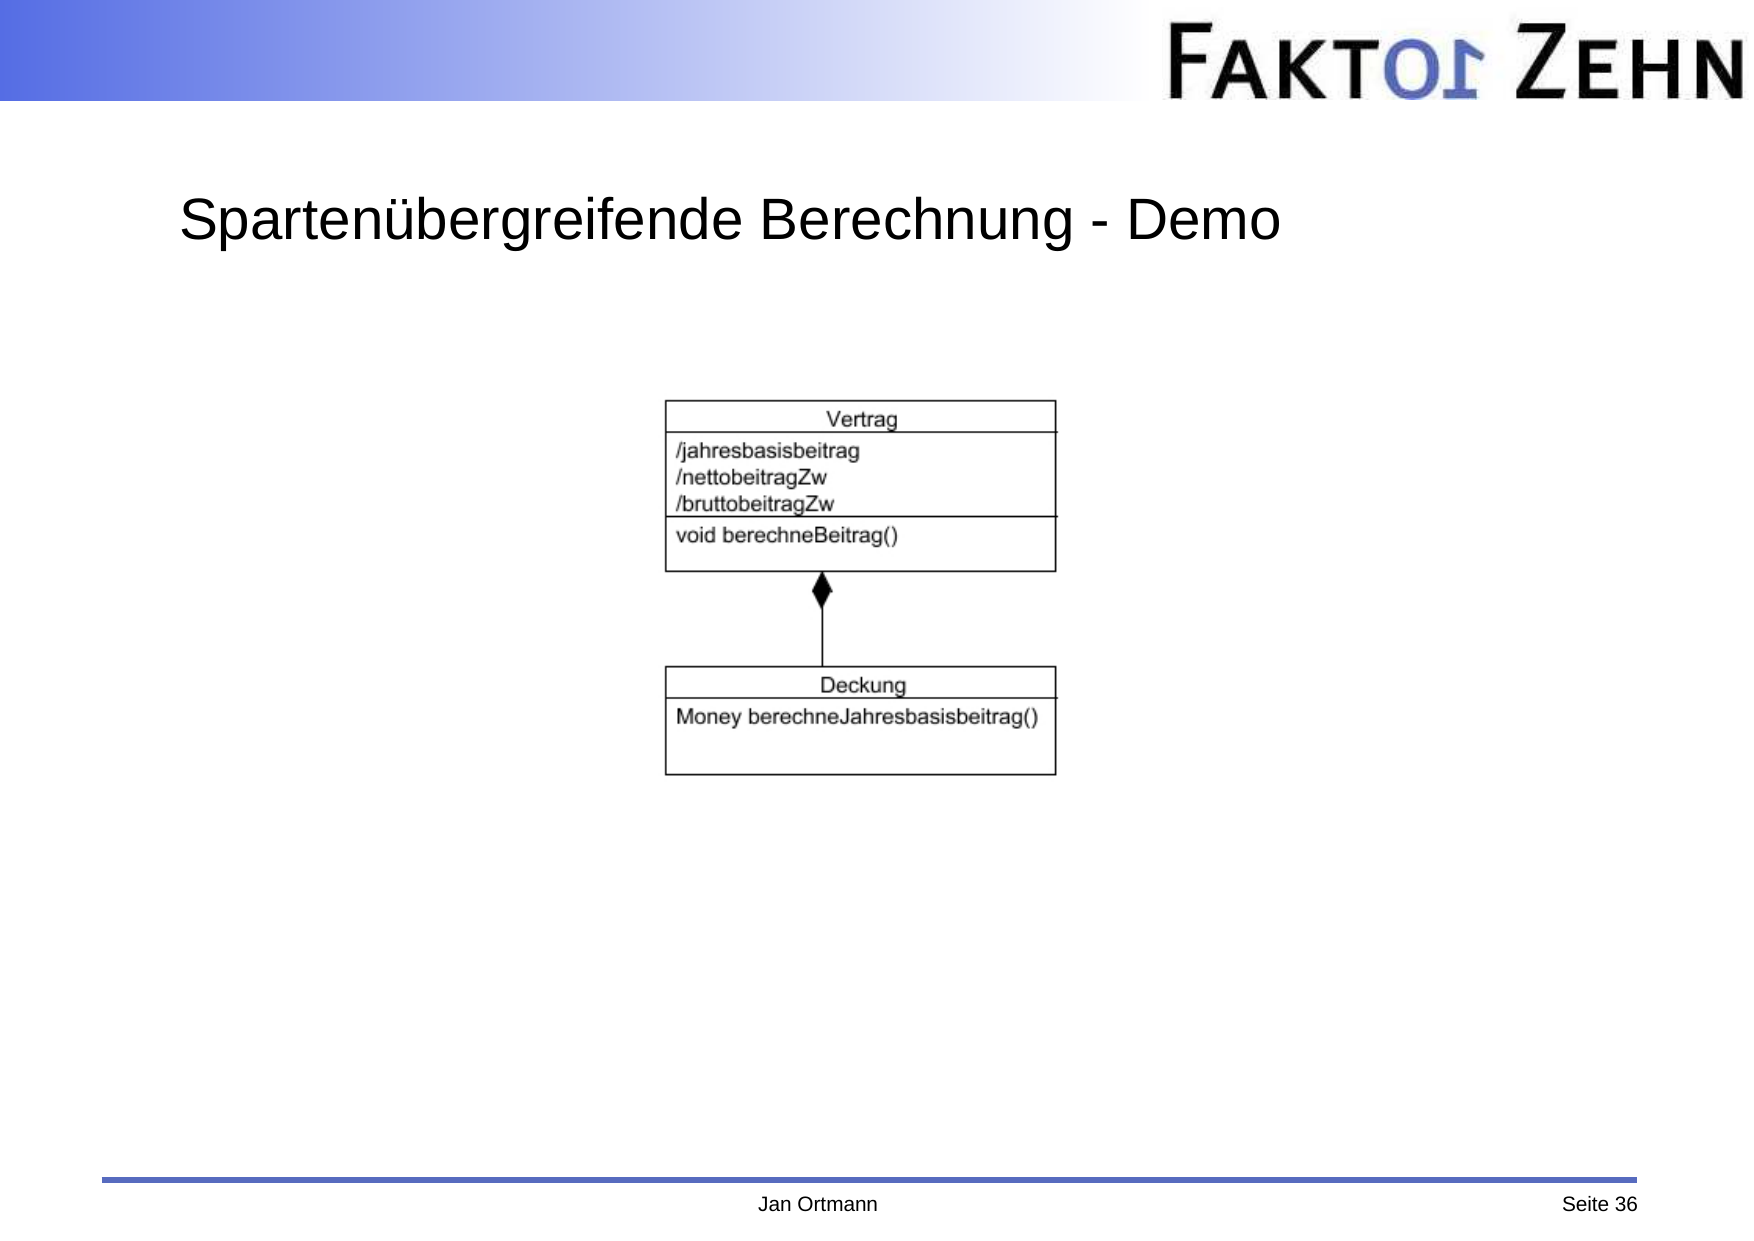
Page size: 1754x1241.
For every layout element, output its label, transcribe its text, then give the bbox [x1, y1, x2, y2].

title Spartenübergreifende Berechnung - Demo [179, 142, 1576, 296]
picture [634, 369, 1088, 807]
picture [1162, 7, 1752, 100]
